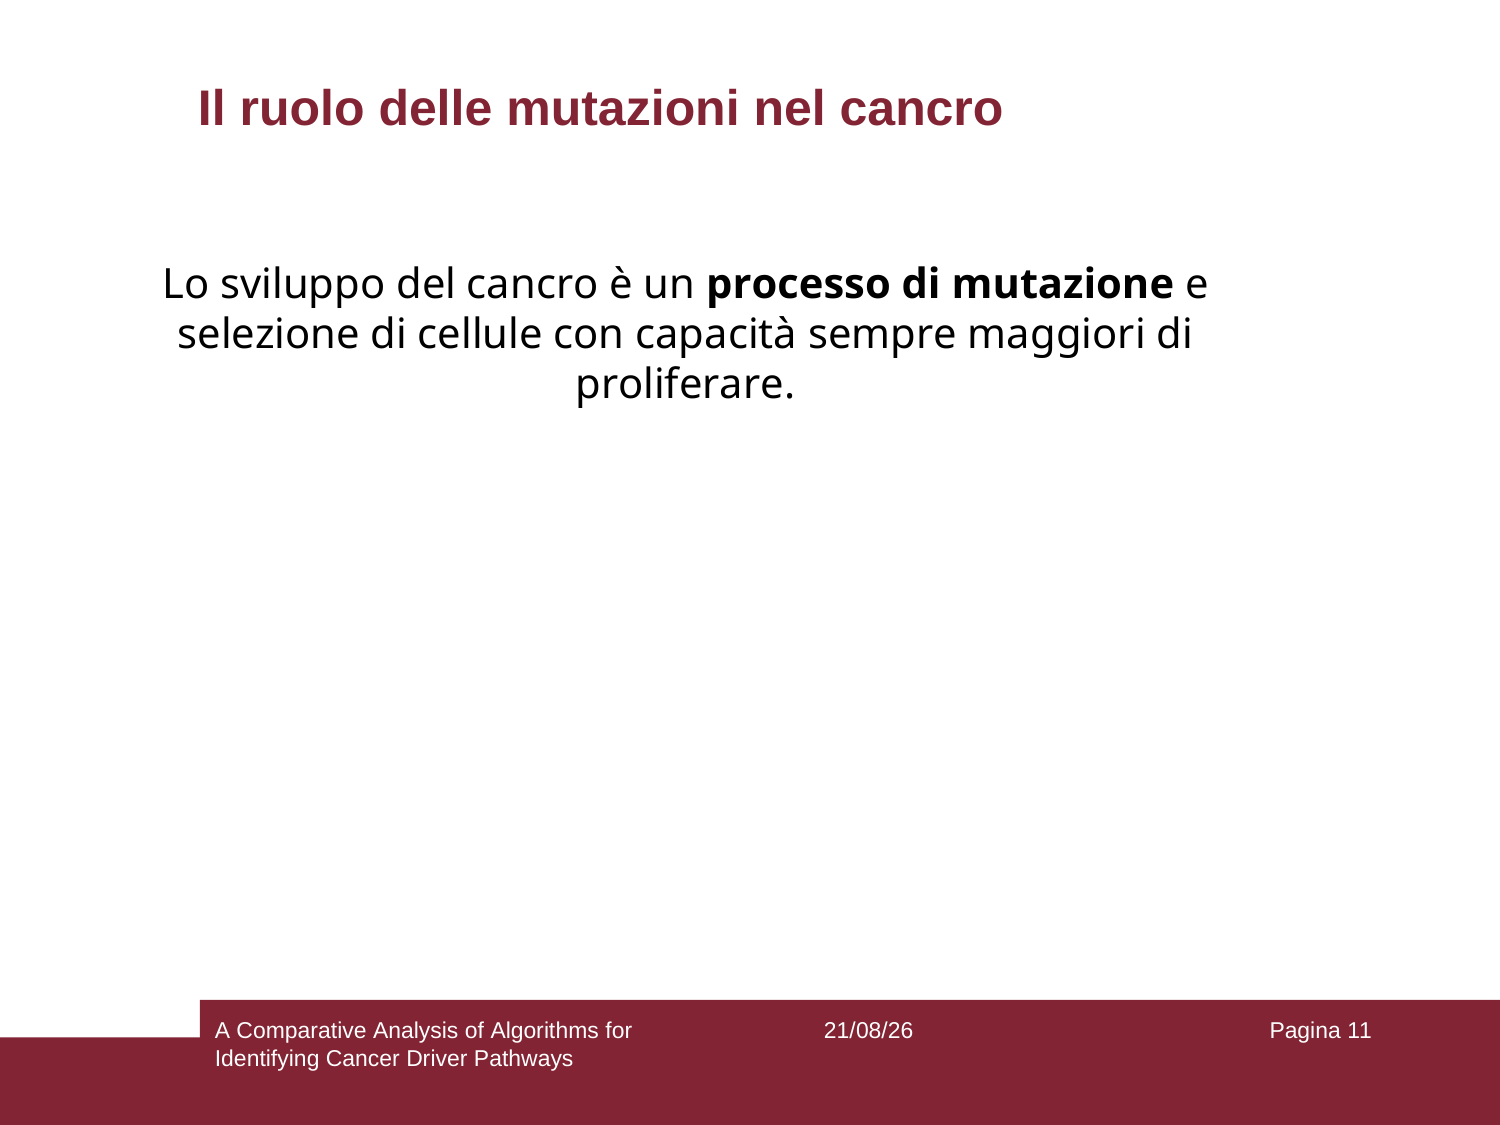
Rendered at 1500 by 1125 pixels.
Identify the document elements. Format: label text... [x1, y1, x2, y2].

title Il ruolo delle mutazioni nel cancro [183, 67, 1400, 150]
text_box A Comparative Analysis of Algorithms for Identifying Cancer Driver Pathways [199, 1008, 676, 1084]
text_box 22/10/24 [712, 1008, 1026, 1084]
text_box Pagina <number> [1074, 1008, 1388, 1084]
text_box Lo sviluppo del cancro è un processo di mutazione e selezione di cellule con capacità sempre maggiori di proliferare. [147, 249, 1365, 406]
